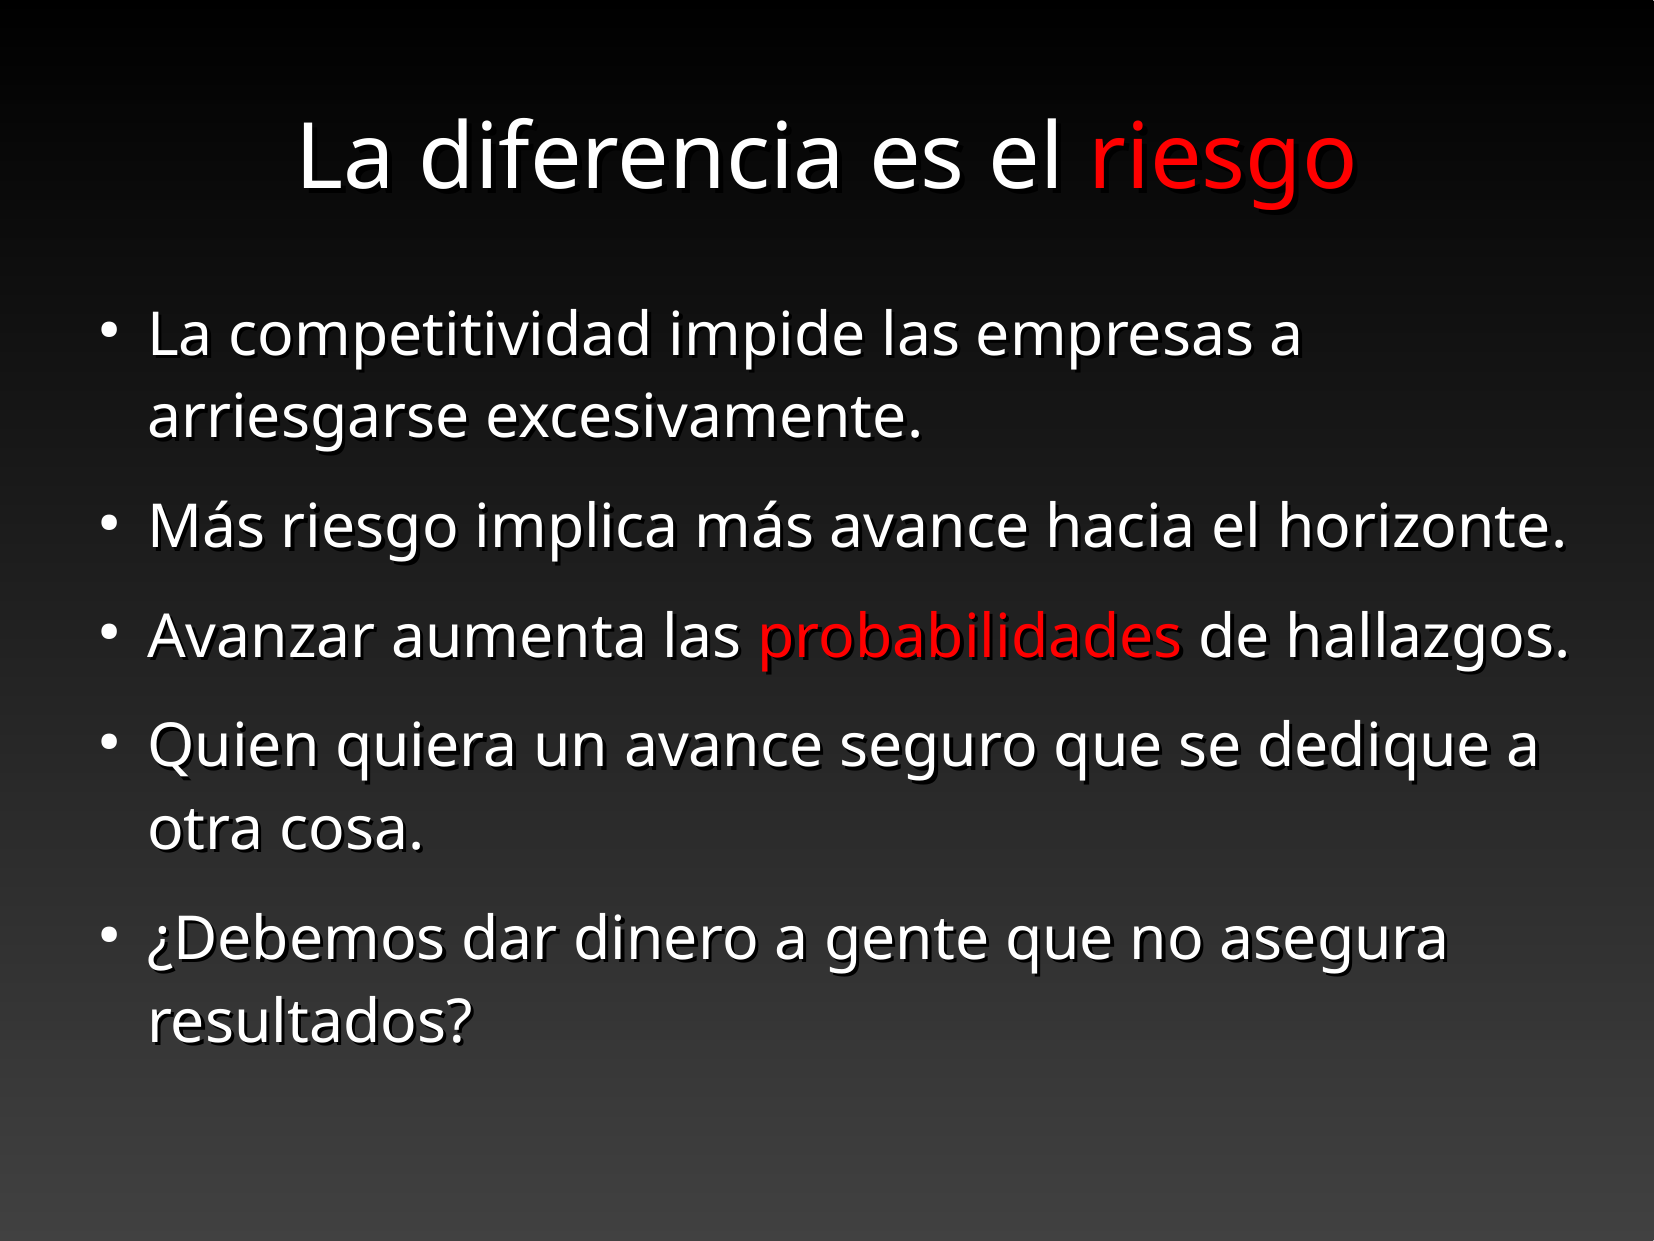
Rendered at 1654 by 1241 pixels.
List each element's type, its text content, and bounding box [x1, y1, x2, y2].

title La diferencia es el riesgo [82, 49, 1571, 257]
list La competitividad impide las empresas a arriesgarse excesivamente. Más riesgo implica más avance hacia el horizonte. Avanzar aumenta las probabilidades de hallazgos. Quien quiera un avance seguro que se dedique a otra cosa. ¿Debemos dar dinero a gente que no asegura resultados? [82, 290, 1571, 1109]
